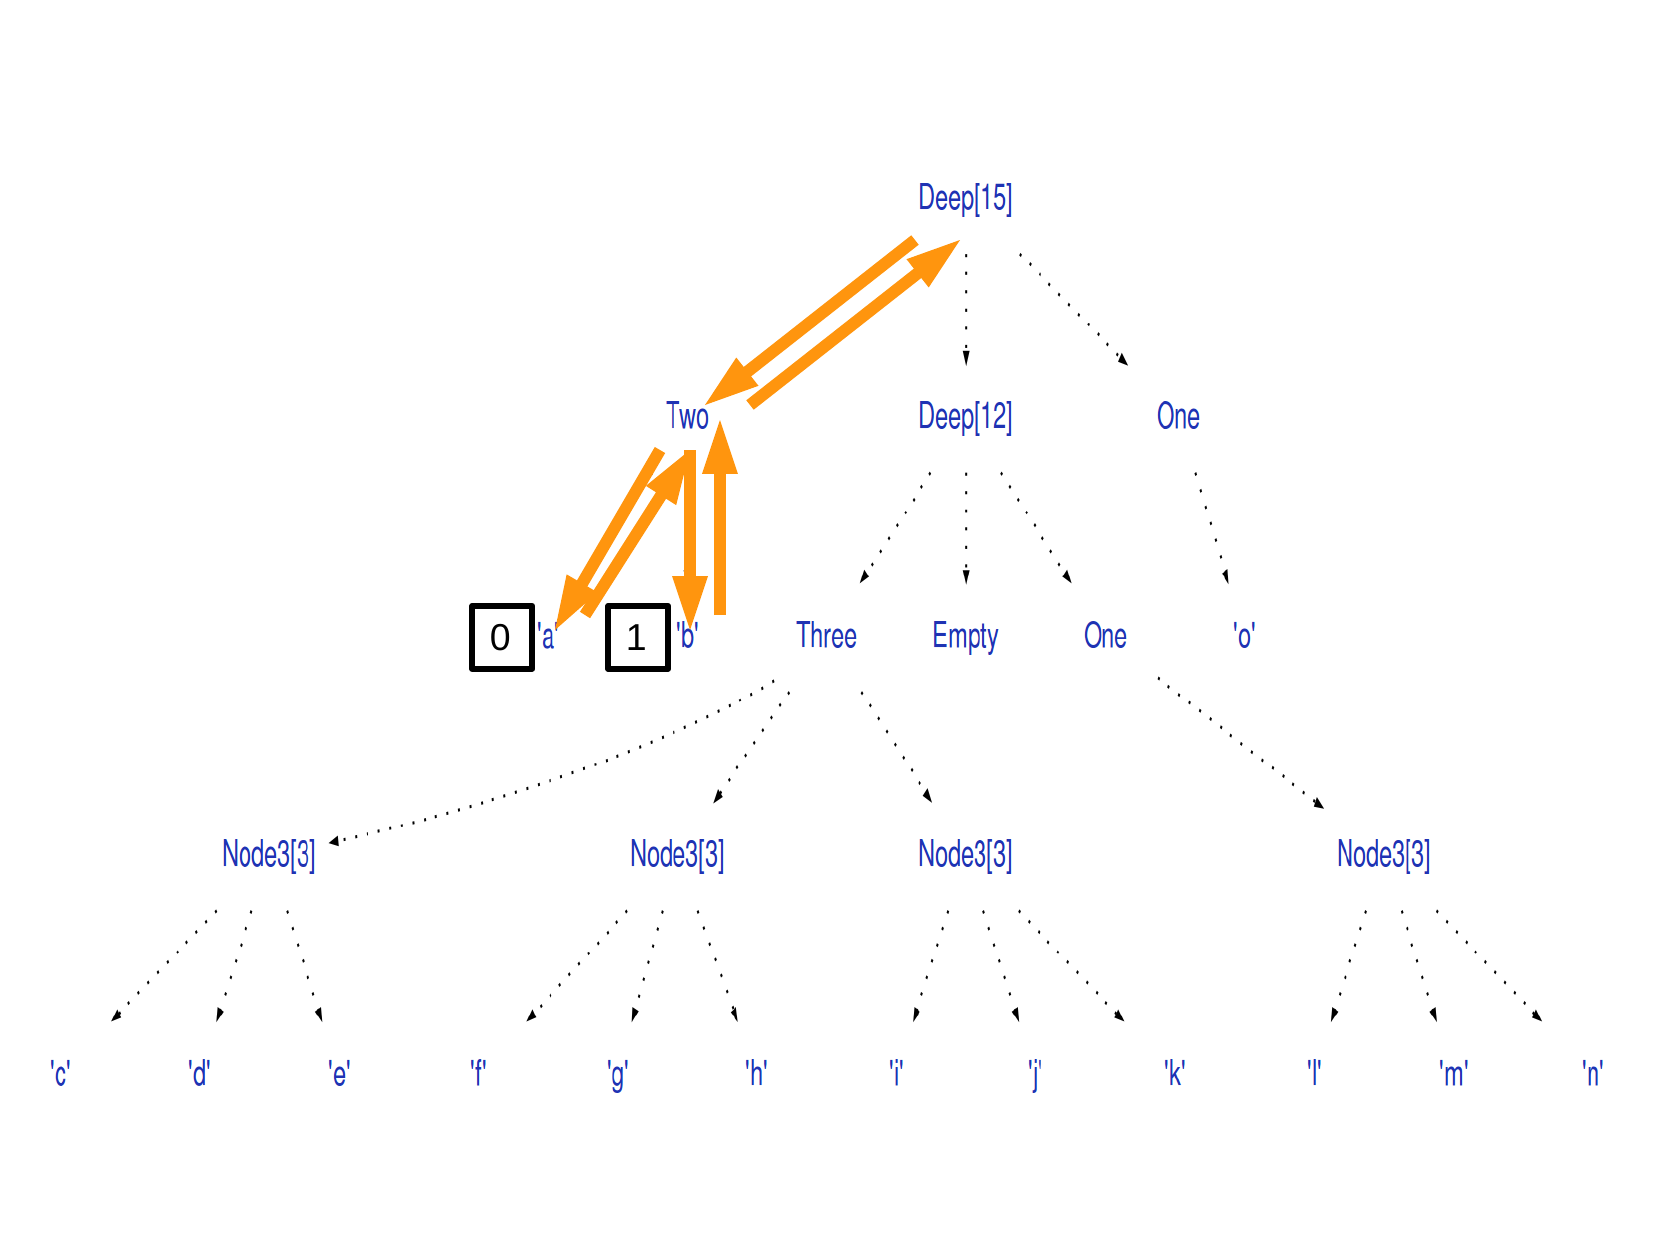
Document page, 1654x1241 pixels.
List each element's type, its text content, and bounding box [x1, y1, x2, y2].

picture [0, 135, 1653, 1141]
text_box 1 [608, 605, 669, 669]
text_box 0 [472, 605, 533, 669]
